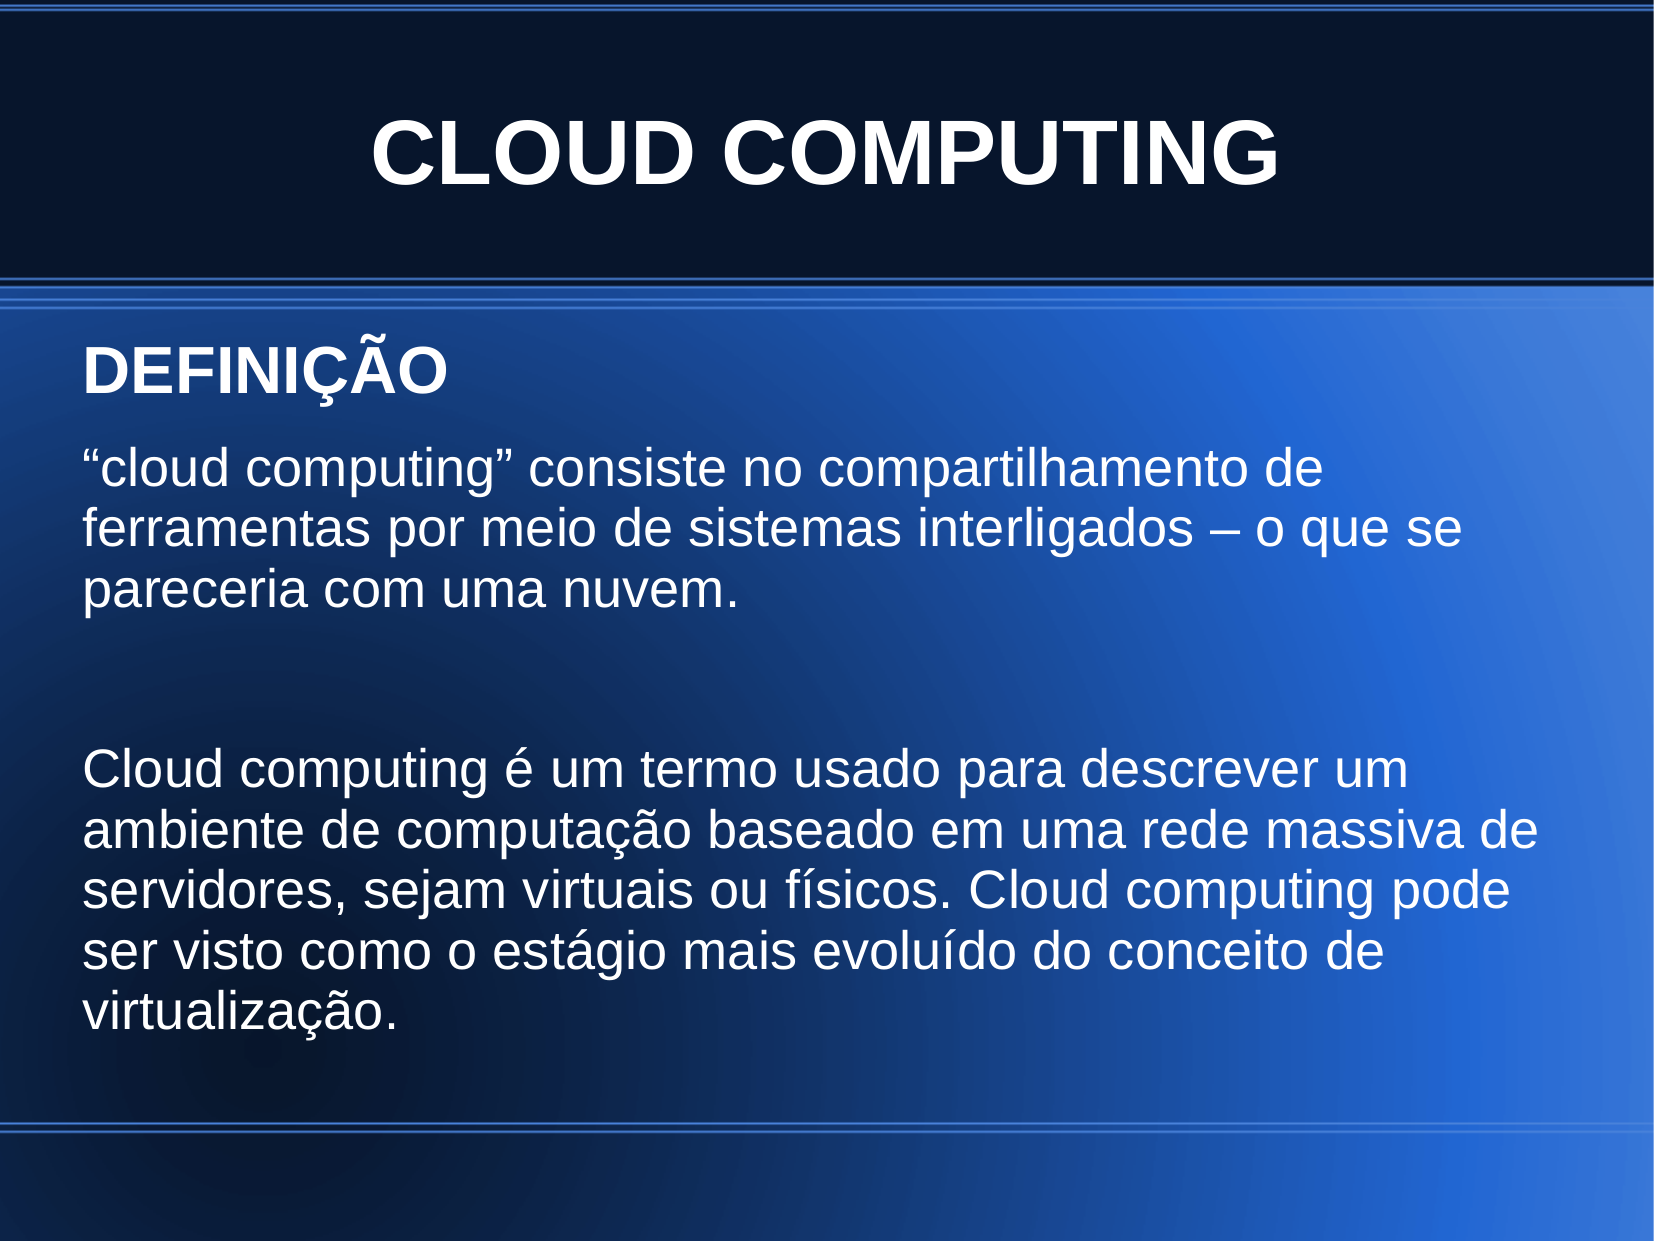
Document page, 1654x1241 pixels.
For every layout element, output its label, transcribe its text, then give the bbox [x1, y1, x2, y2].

title CLOUD COMPUTING [82, 49, 1571, 257]
list DEFINIÇÃO “cloud computing” consiste no compartilhamento de ferramentas por meio de sistemas interligados – o que se pareceria com uma nuvem. Cloud computing é um termo usado para descrever um ambiente de computação baseado em uma rede massiva de servidores, sejam virtuais ou físicos. Cloud computing pode ser visto como o estágio mais evoluído do conceito de virtualização. [82, 333, 1565, 1152]
picture [0, 0, 1654, 1241]
